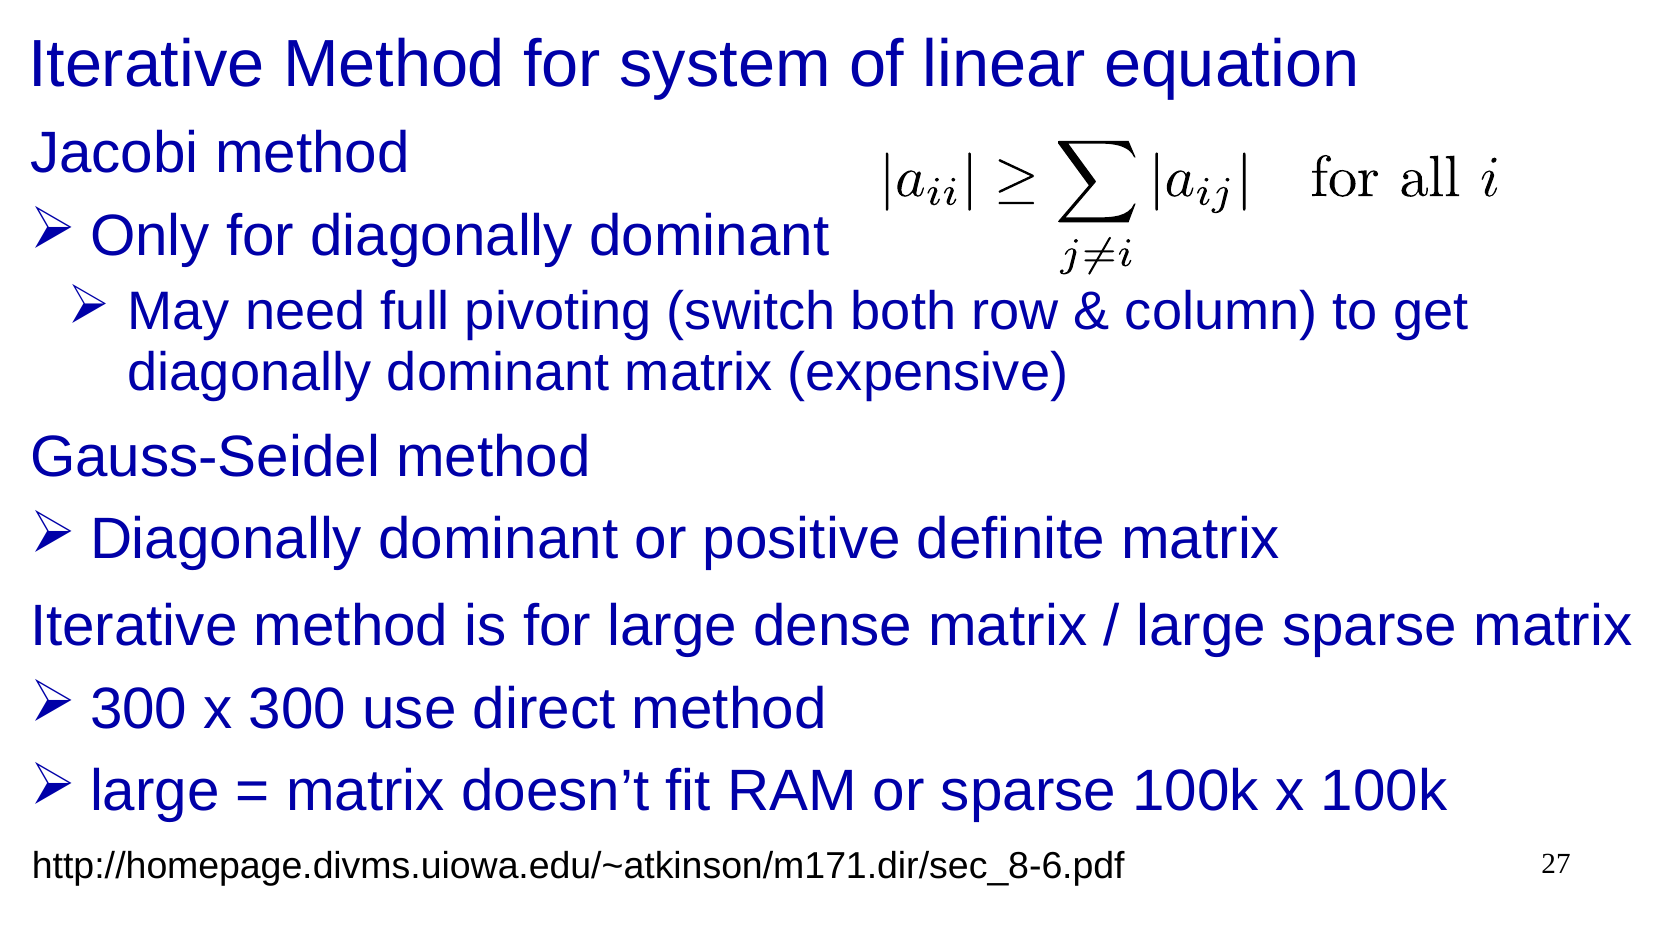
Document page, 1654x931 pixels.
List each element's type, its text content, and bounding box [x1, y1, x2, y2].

text_box http://homepage.divms.uiowa.edu/~atkinson/m171.dir/sec_8-6.pdf [17, 836, 1141, 894]
title Iterative Method for system of linear equation [28, 21, 1626, 106]
list Jacobi method Only for diagonally dominant May need full pivoting (switch both row & column) to get diagonally dominant matrix (expensive) Gauss-Seidel method Diagonally dominant or positive definite matrix Iterative method is for large dense matrix / large sparse matrix 300 x 300 use direct method large = matrix doesn’t fit RAM or sparse 100k x 100k [30, 120, 1645, 916]
text_box [878, 135, 1501, 275]
